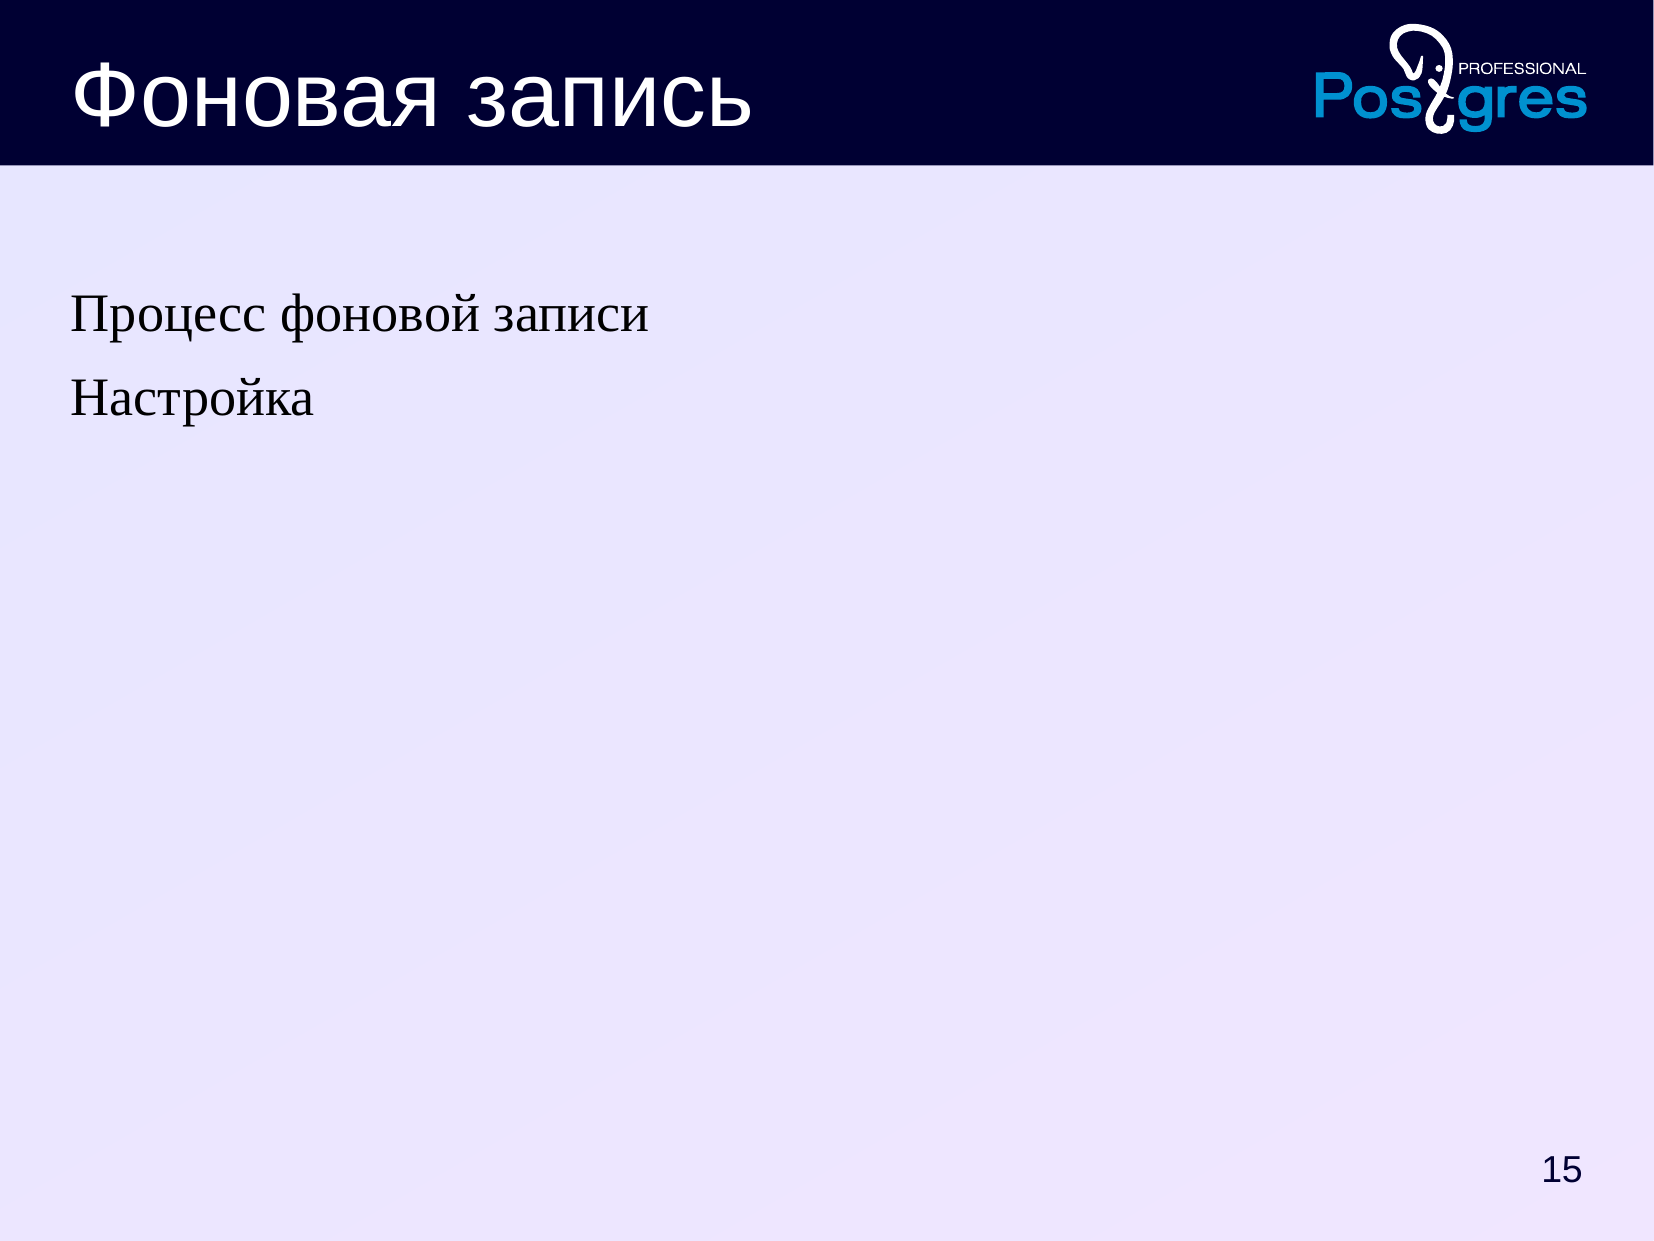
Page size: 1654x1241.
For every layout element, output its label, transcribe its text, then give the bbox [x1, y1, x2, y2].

list Процесс фоновой записи Настройка [70, 283, 1559, 1003]
title Фоновая запись [70, 43, 1241, 147]
